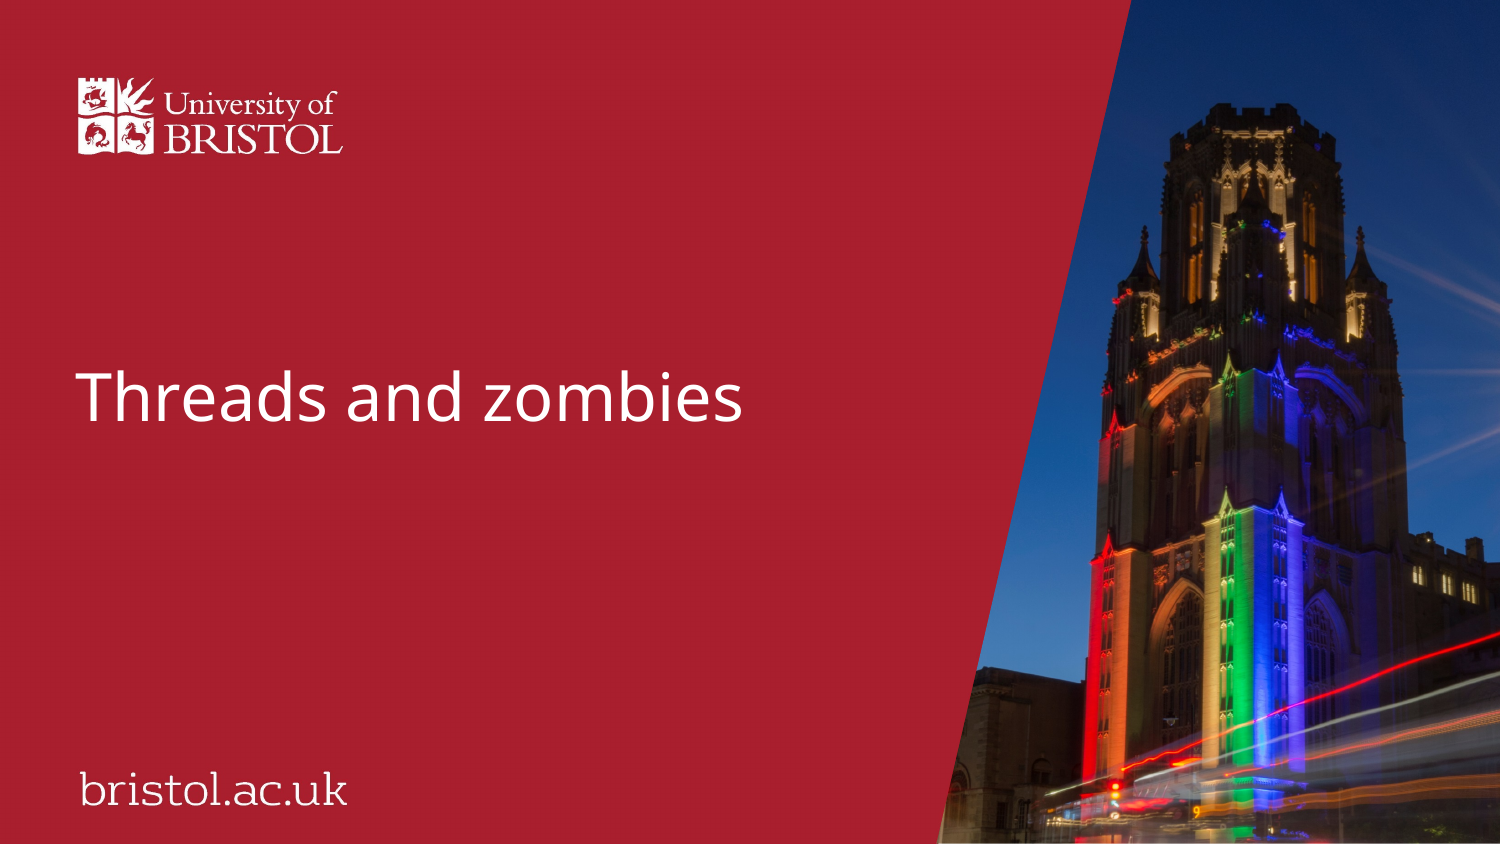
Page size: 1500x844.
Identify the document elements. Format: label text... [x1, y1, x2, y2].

title Threads and zombies [60, 262, 924, 443]
